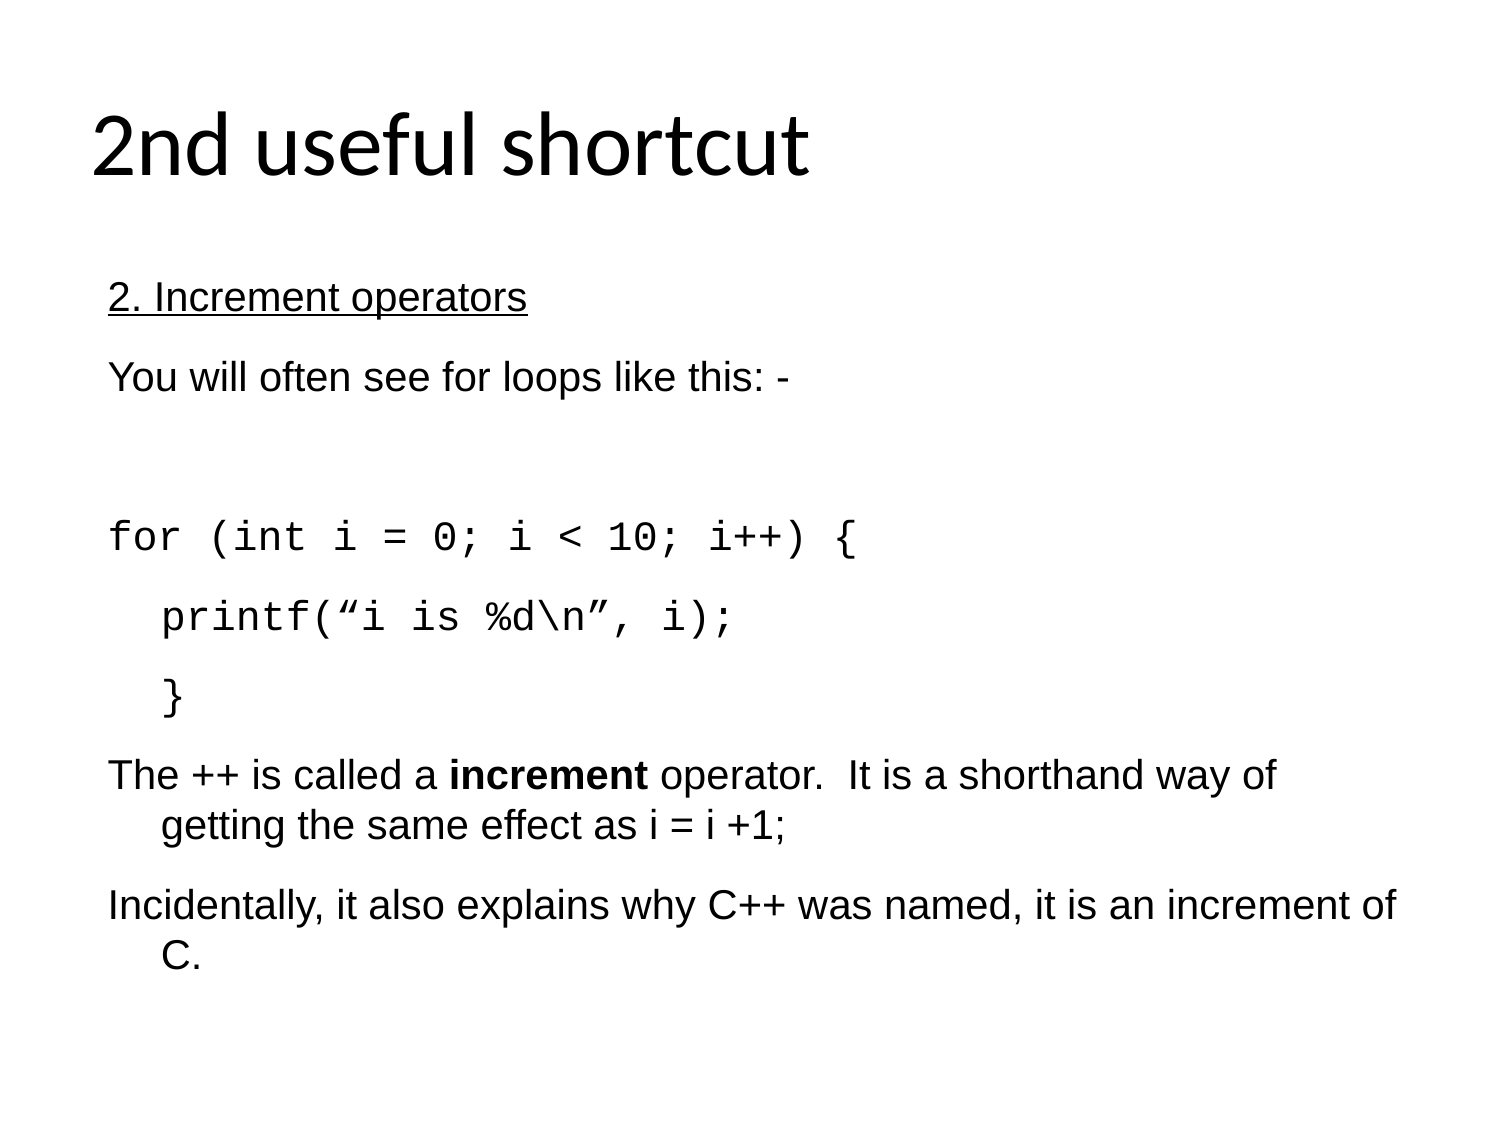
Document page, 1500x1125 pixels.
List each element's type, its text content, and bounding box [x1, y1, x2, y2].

list 2. Increment operators You will often see for loops like this: - for (int i = 0; i < 10; i++) { printf(“i is %d\n”, i); } The ++ is called a increment operator. It is a shorthand way of getting the same effect as i = i +1; Incidentally, it also explains why C++ was named, it is an increment of C. [75, 262, 1425, 1005]
title 2nd useful shortcut [75, 45, 1425, 233]
